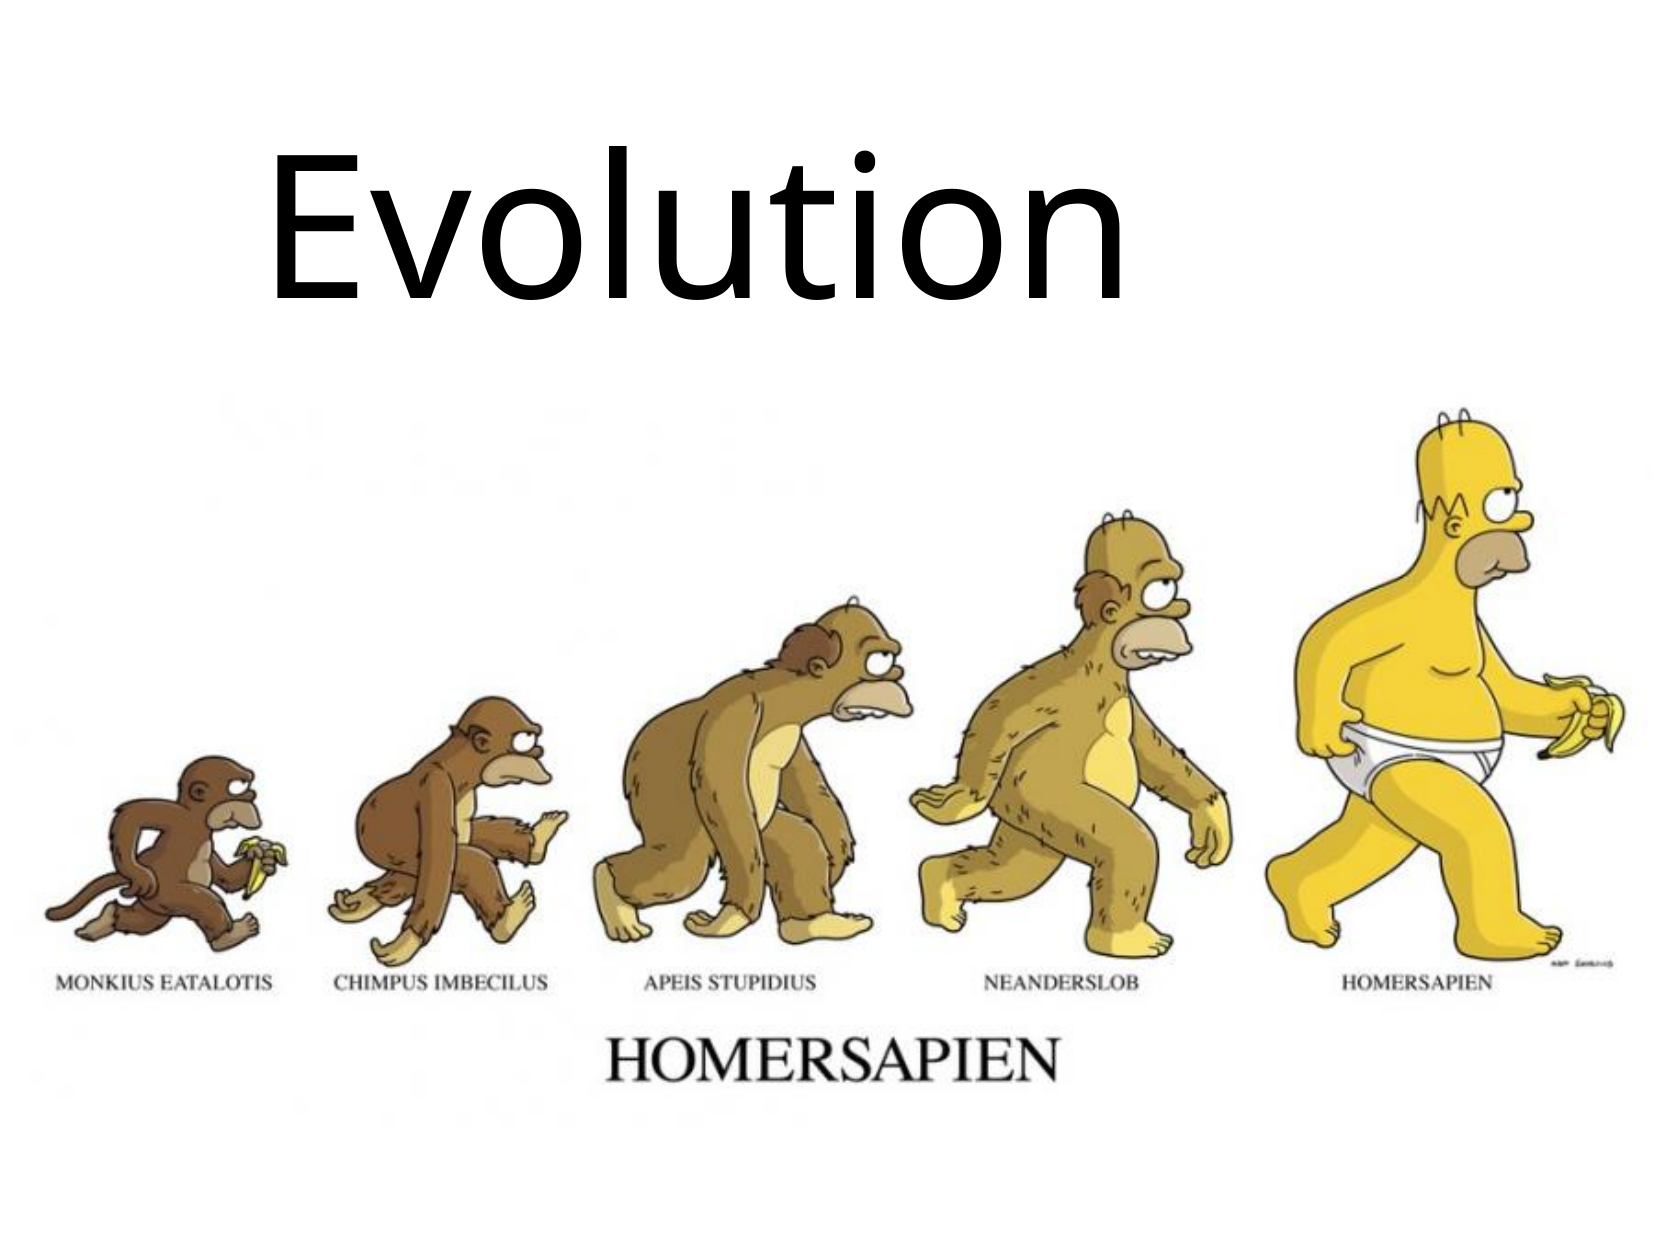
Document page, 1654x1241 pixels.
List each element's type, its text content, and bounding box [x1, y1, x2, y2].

text_box Evolution [244, 77, 1435, 348]
picture [0, 393, 1654, 1127]
